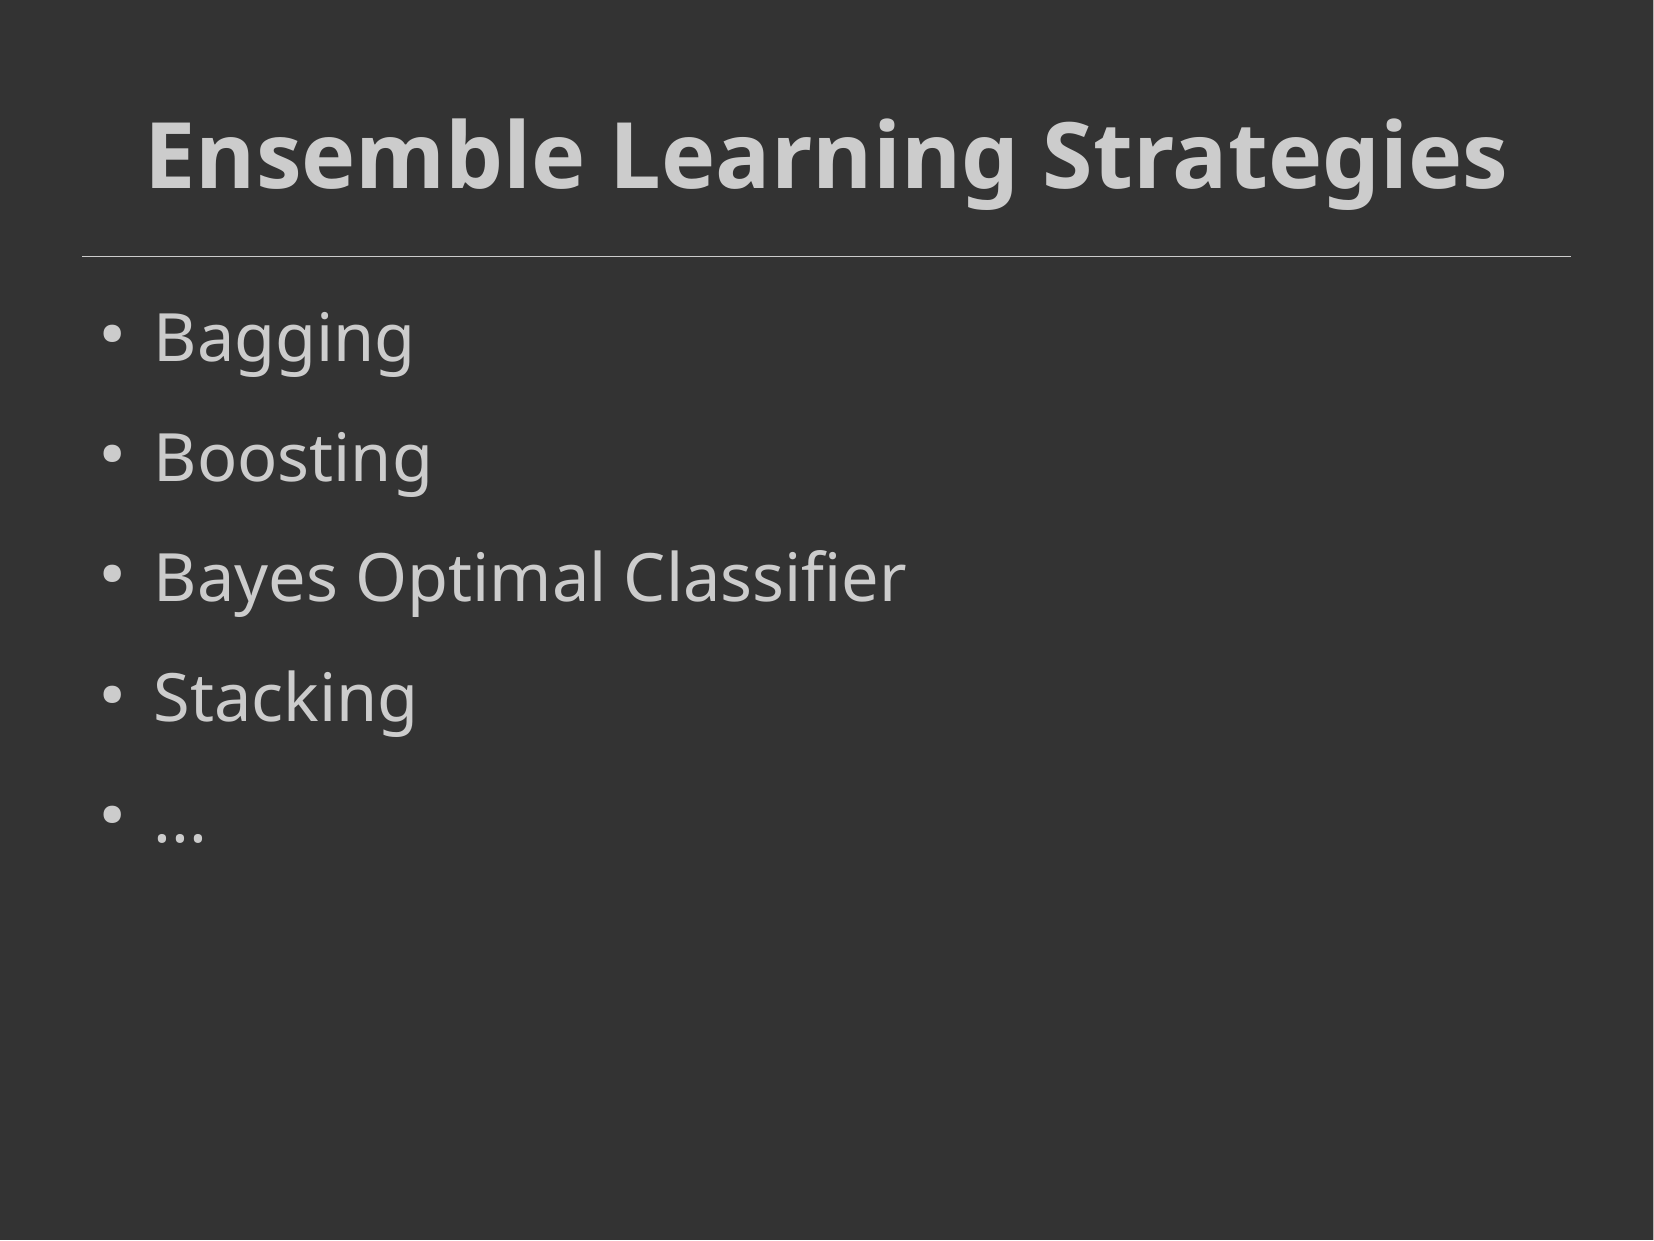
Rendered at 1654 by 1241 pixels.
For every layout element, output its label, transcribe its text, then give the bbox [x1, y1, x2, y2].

title Ensemble Learning Strategies [82, 45, 1571, 260]
list Bagging Boosting Bayes Optimal Classifier Stacking ... [82, 290, 1571, 1010]
